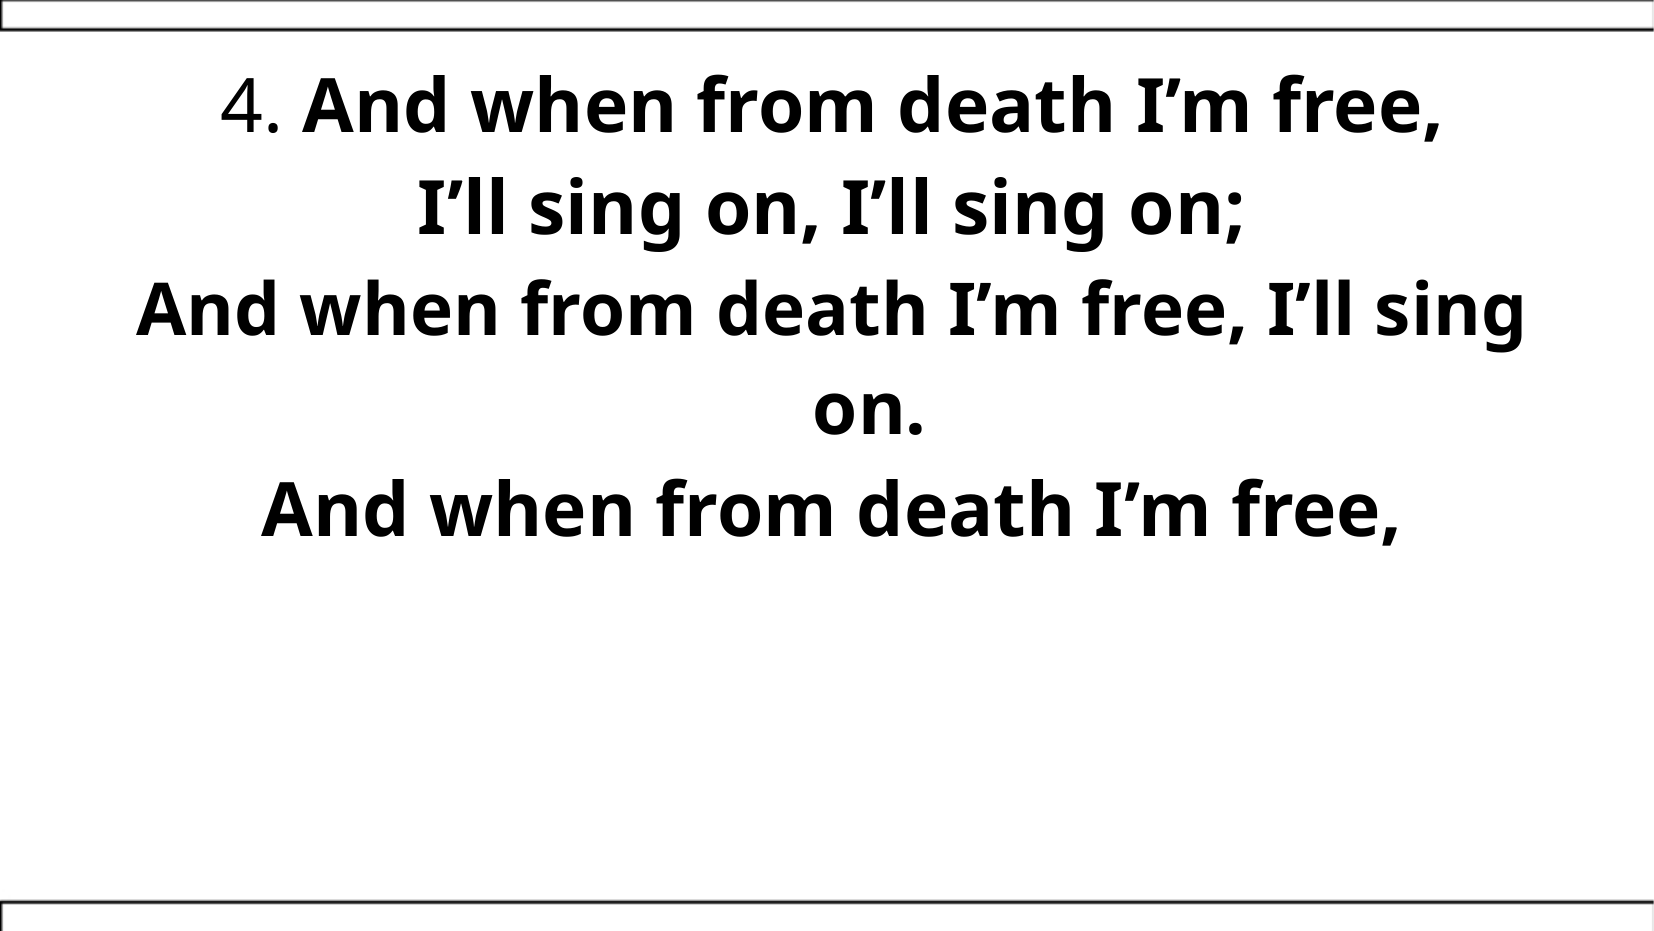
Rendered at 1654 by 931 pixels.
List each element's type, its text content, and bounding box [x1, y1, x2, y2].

picture [0, 0, 1654, 931]
text_box 4. And when from death I’m free, I’ll sing on, I’ll sing on; And when from death I’m free, I’ll sing on. And when from death I’m free, [75, 45, 1591, 466]
